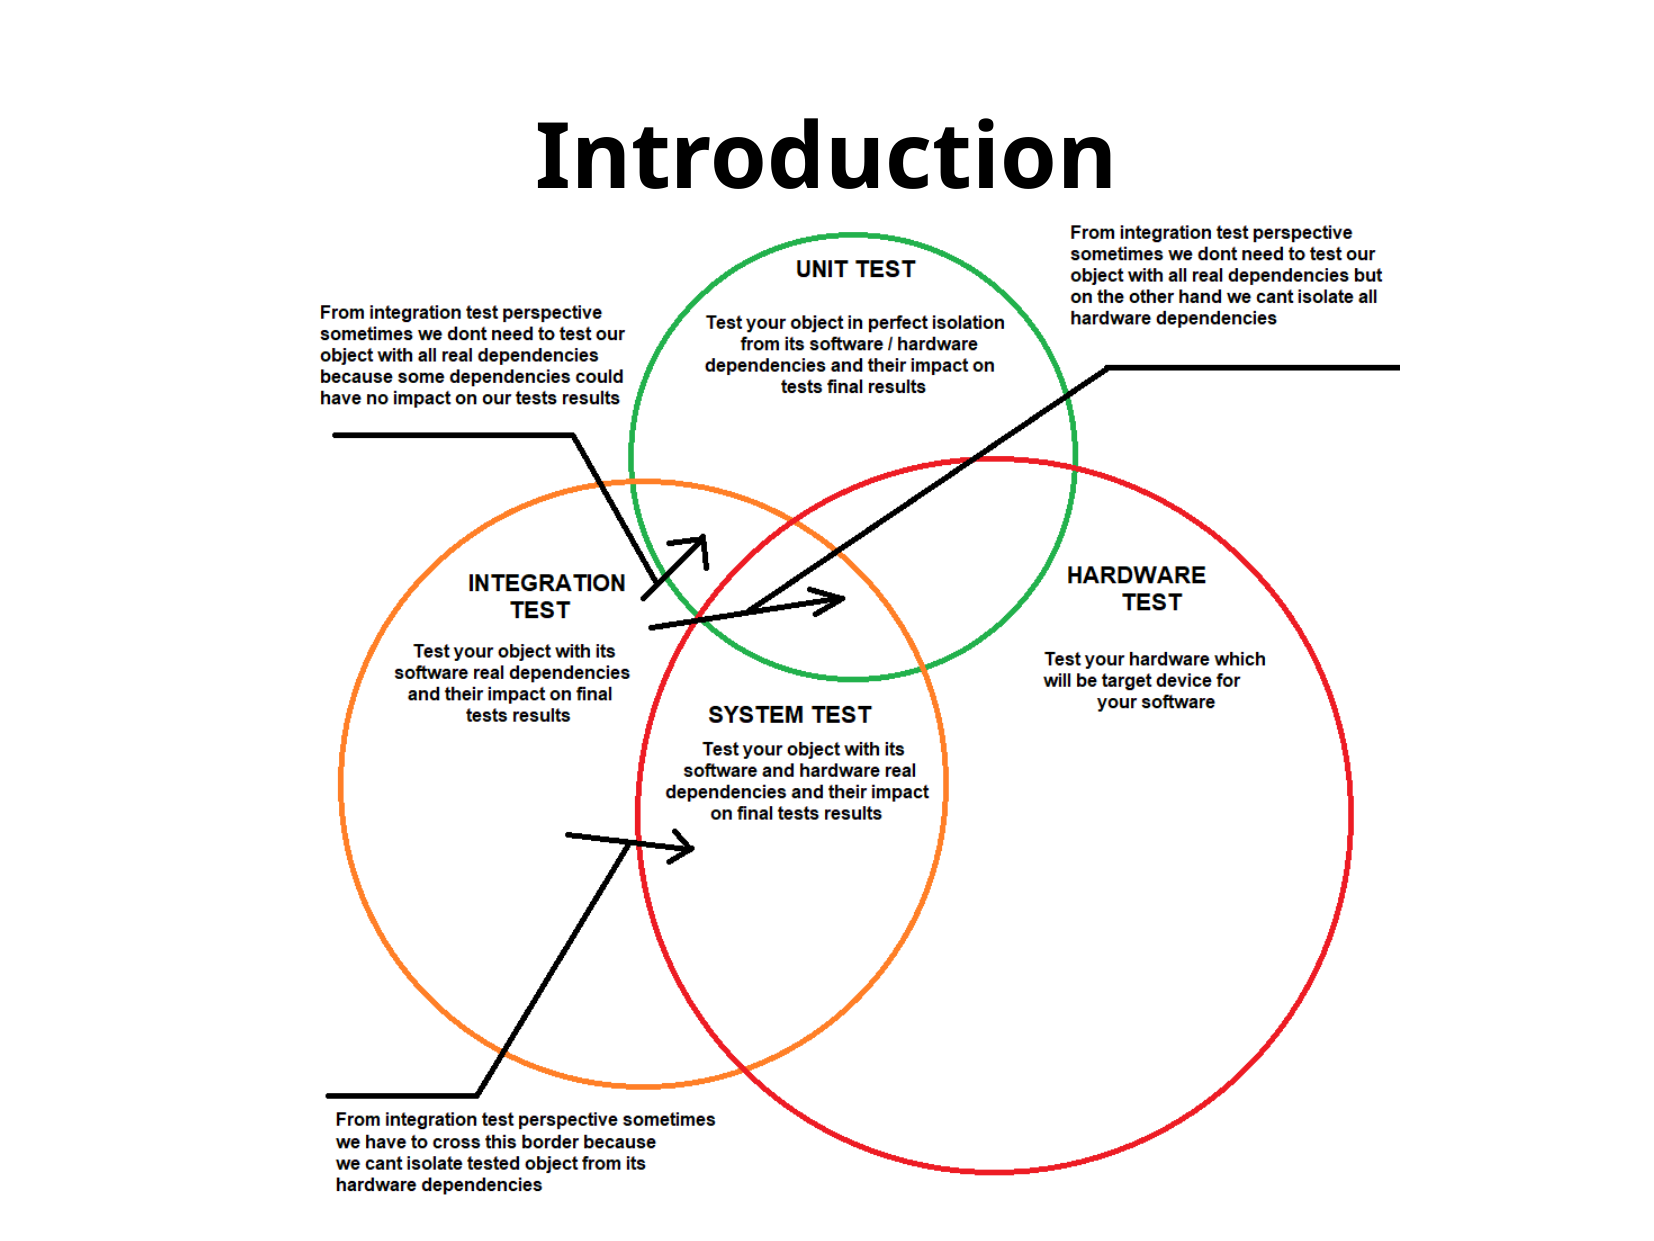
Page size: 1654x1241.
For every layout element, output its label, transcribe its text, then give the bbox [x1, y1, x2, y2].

title Introduction [82, 49, 1571, 257]
picture [311, 213, 1400, 1199]
